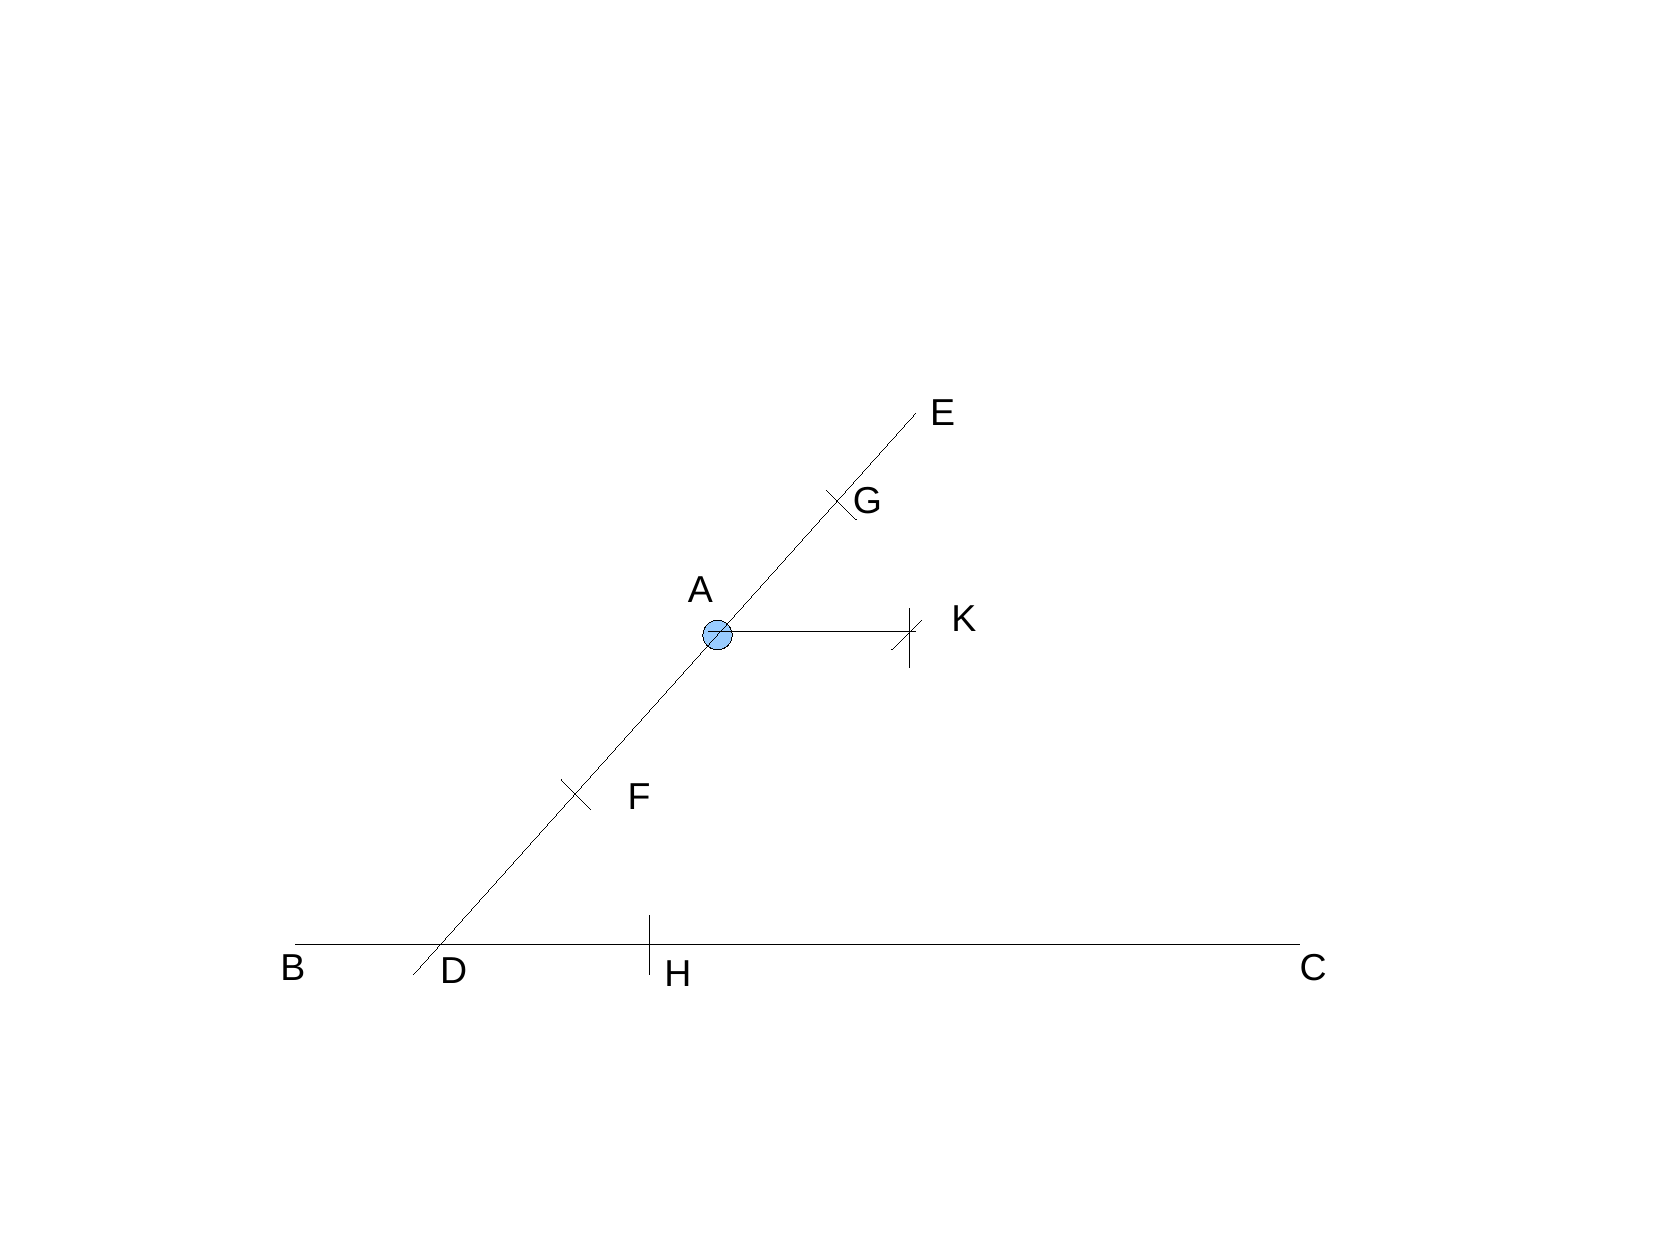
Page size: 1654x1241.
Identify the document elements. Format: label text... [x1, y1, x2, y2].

text_box K [936, 590, 992, 648]
text_box G [838, 471, 898, 529]
text_box E [915, 383, 970, 441]
text_box C [1284, 938, 1342, 996]
text_box D [425, 941, 482, 999]
text_box F [612, 767, 666, 825]
text_box A [673, 561, 728, 618]
text_box H [649, 944, 707, 1002]
text_box [702, 620, 733, 650]
text_box B [265, 938, 321, 996]
